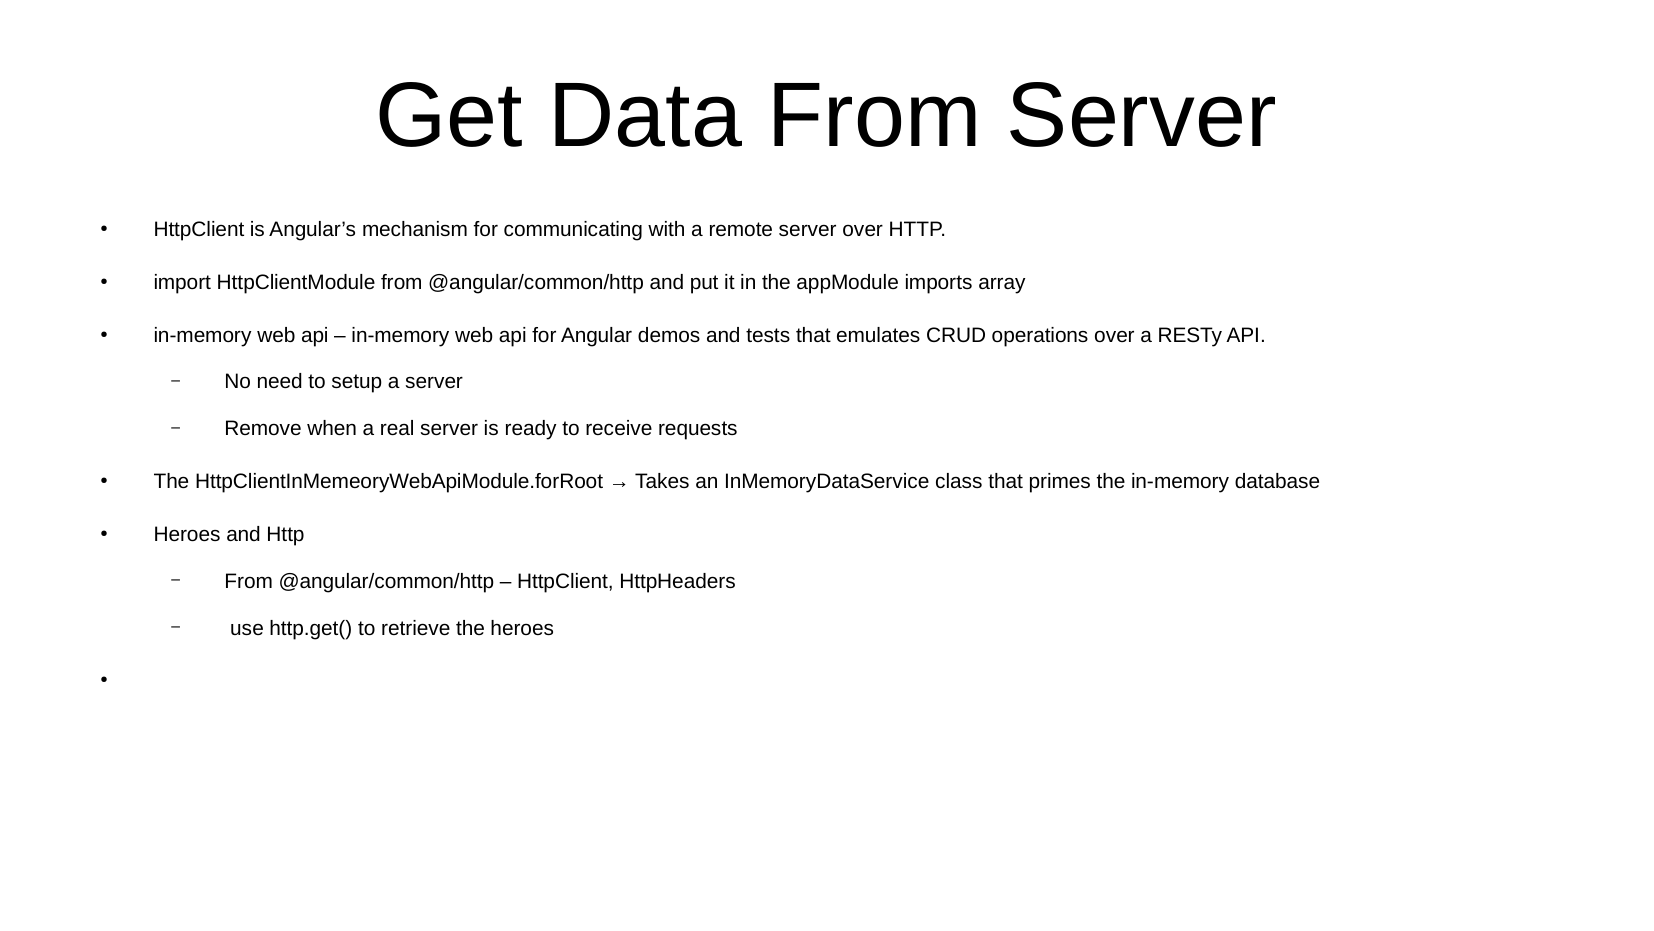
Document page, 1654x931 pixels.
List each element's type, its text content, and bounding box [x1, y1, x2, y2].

title Get Data From Server [82, 37, 1571, 193]
list HttpClient is Angular’s mechanism for communicating with a remote server over HTTP. import HttpClientModule from @angular/common/http and put it in the appModule imports array in-memory web api – in-memory web api for Angular demos and tests that emulates CRUD operations over a RESTy API. No need to setup a server Remove when a real server is ready to receive requests The HttpClientInMemeoryWebApiModule.forRoot → Takes an InMemoryDataService class that primes the in-memory database Heroes and Http From @angular/common/http – HttpClient, HttpHeaders use http.get() to retrieve the heroes [82, 217, 1591, 886]
